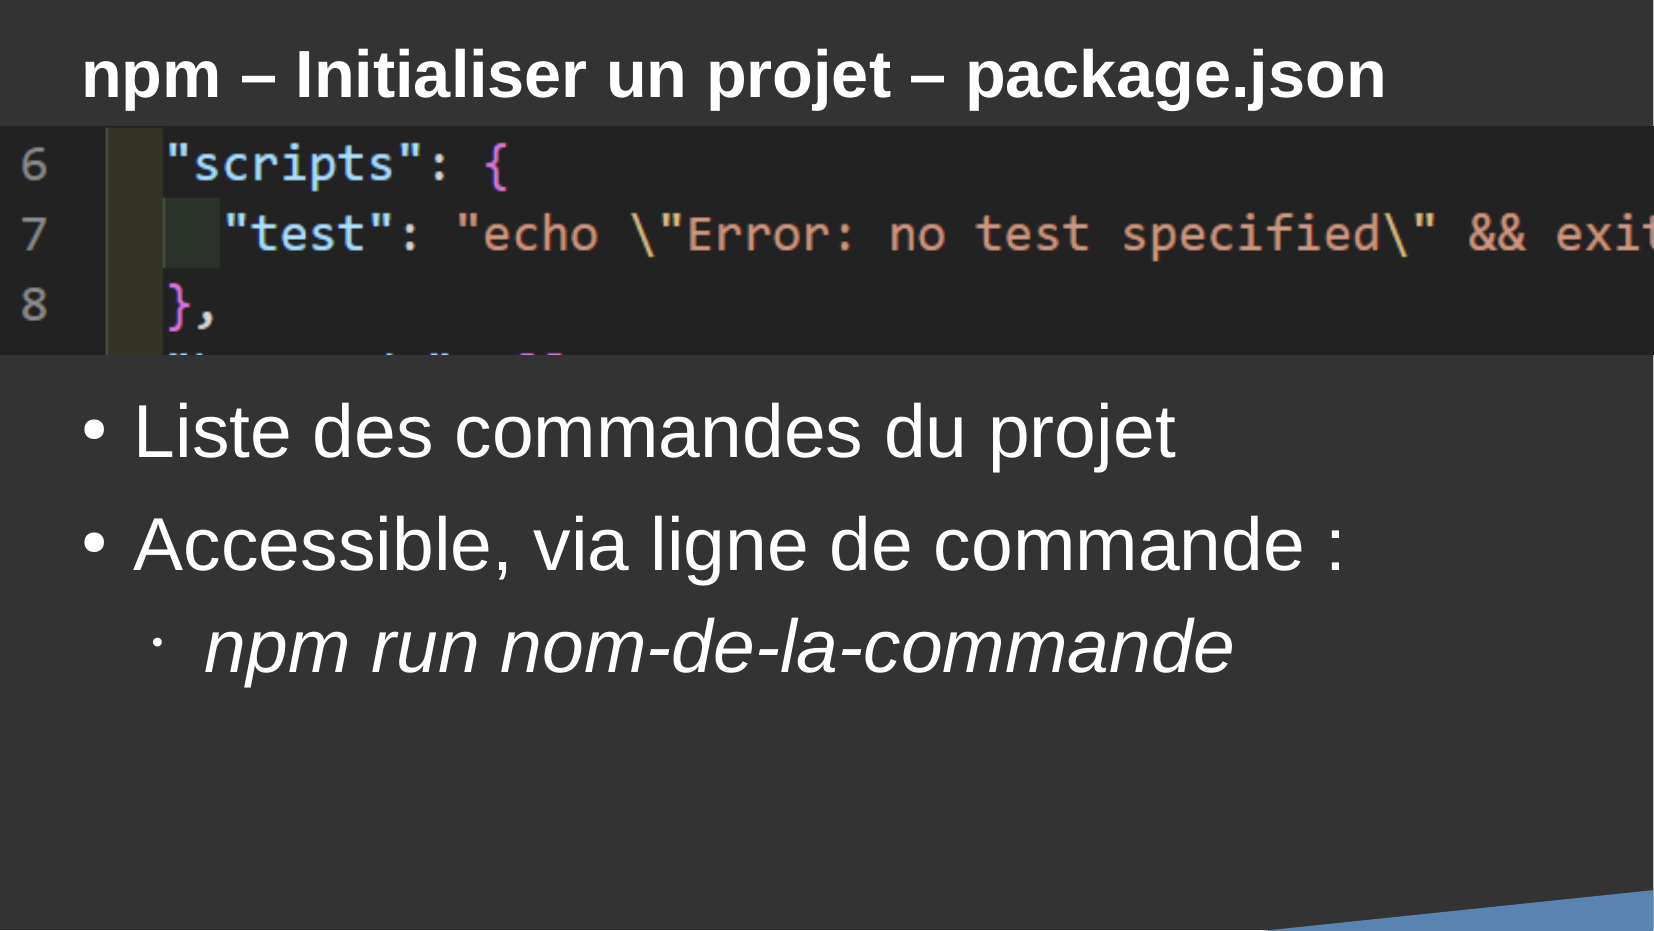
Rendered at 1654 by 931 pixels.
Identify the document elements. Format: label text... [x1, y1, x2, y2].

list Liste des commandes du projet Accessible, via ligne de commande : npm run nom-de-la-commande [63, 389, 1625, 721]
title npm – Initialiser un projet – package.json [81, 37, 1511, 112]
text_box [1260, 890, 1654, 931]
picture [0, 126, 1654, 355]
